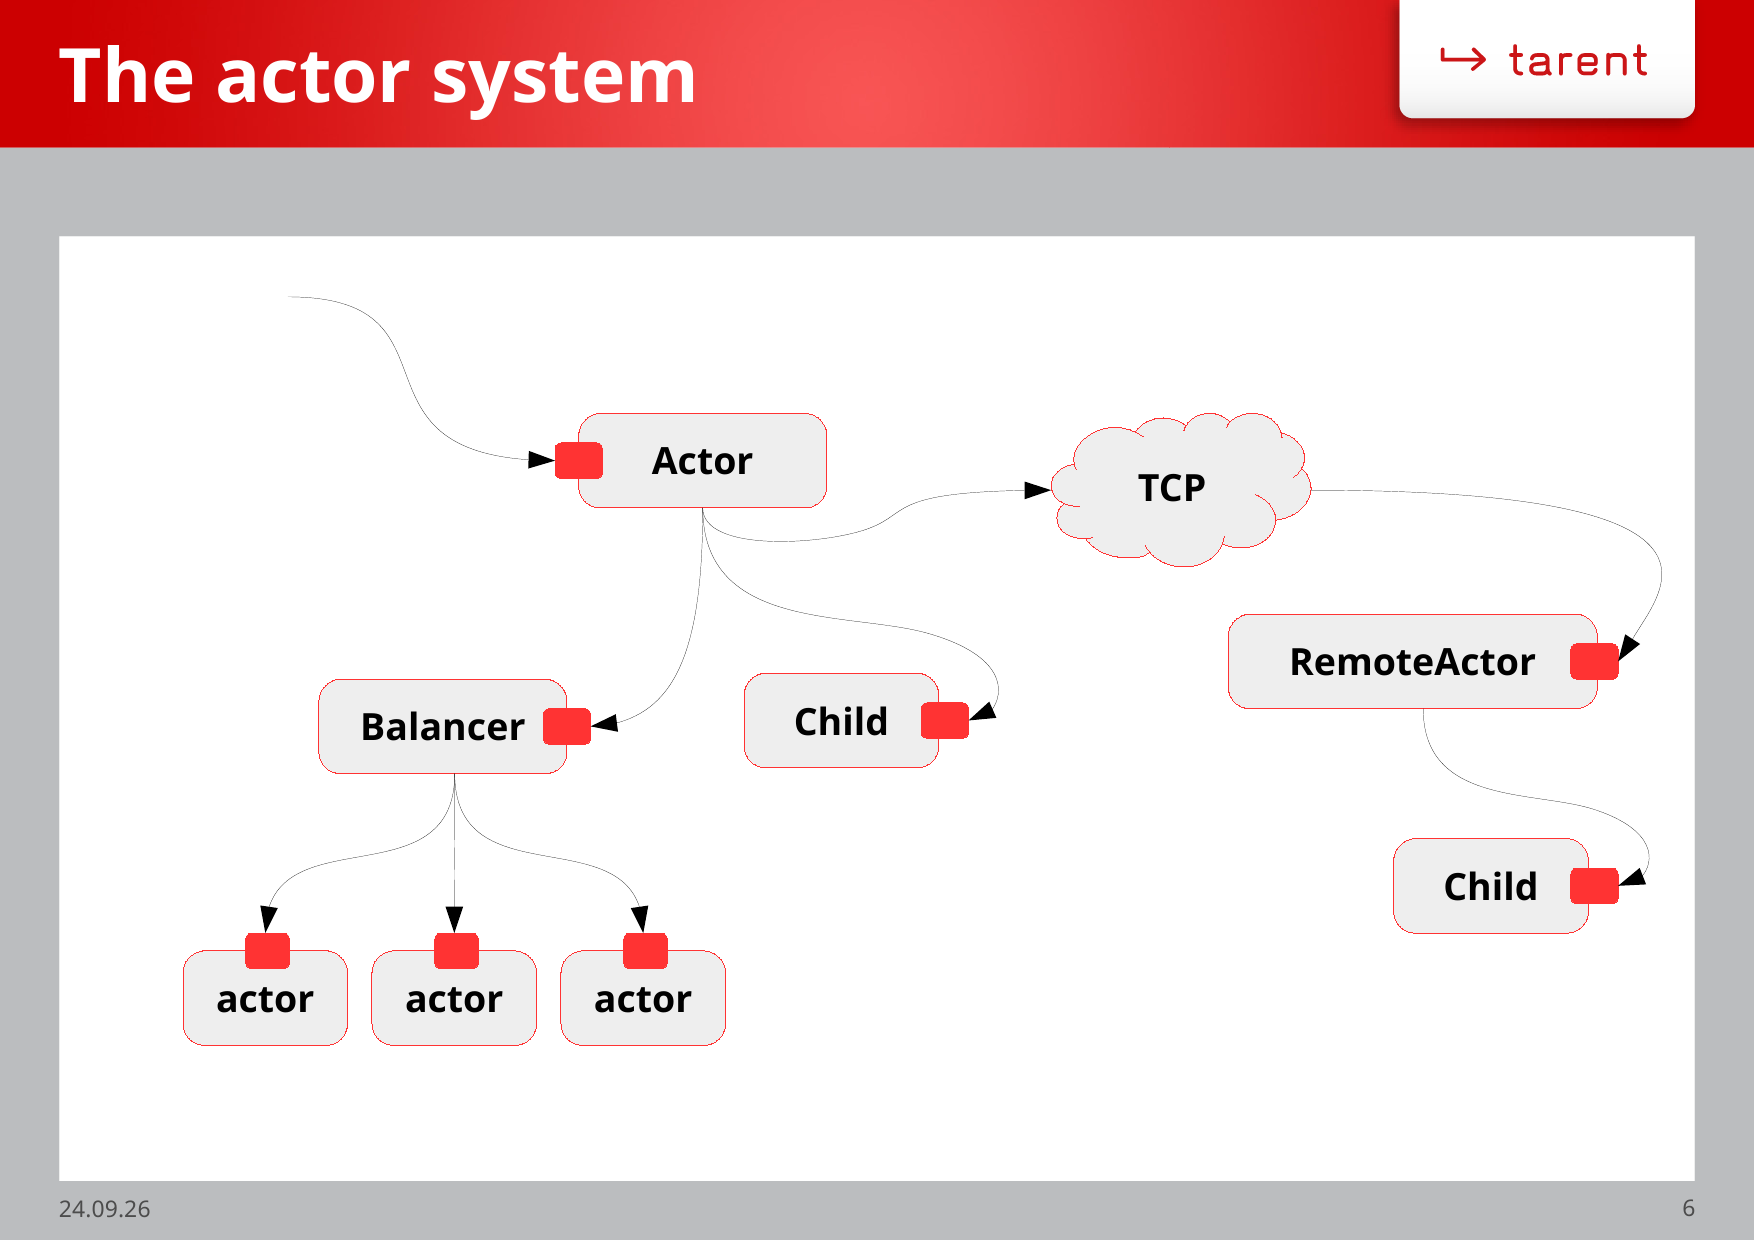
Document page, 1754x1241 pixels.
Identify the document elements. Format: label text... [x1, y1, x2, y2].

text_box [623, 933, 668, 969]
title The actor system [58, 0, 1638, 177]
text_box TCP [1051, 413, 1312, 567]
text_box [1570, 868, 1619, 904]
text_box [434, 933, 479, 969]
text_box actor [183, 950, 348, 1046]
text_box Actor [578, 413, 827, 508]
text_box [555, 442, 603, 479]
text_box Child [744, 673, 939, 768]
text_box actor [371, 950, 537, 1046]
text_box [1570, 643, 1619, 680]
picture [0, 0, 1754, 1240]
text_box [543, 708, 591, 745]
text_box actor [560, 950, 726, 1046]
text_box [245, 933, 290, 969]
text_box [921, 702, 969, 739]
text_box Balancer [318, 679, 567, 774]
text_box Child [1393, 838, 1589, 934]
text_box RemoteActor [1228, 614, 1598, 709]
